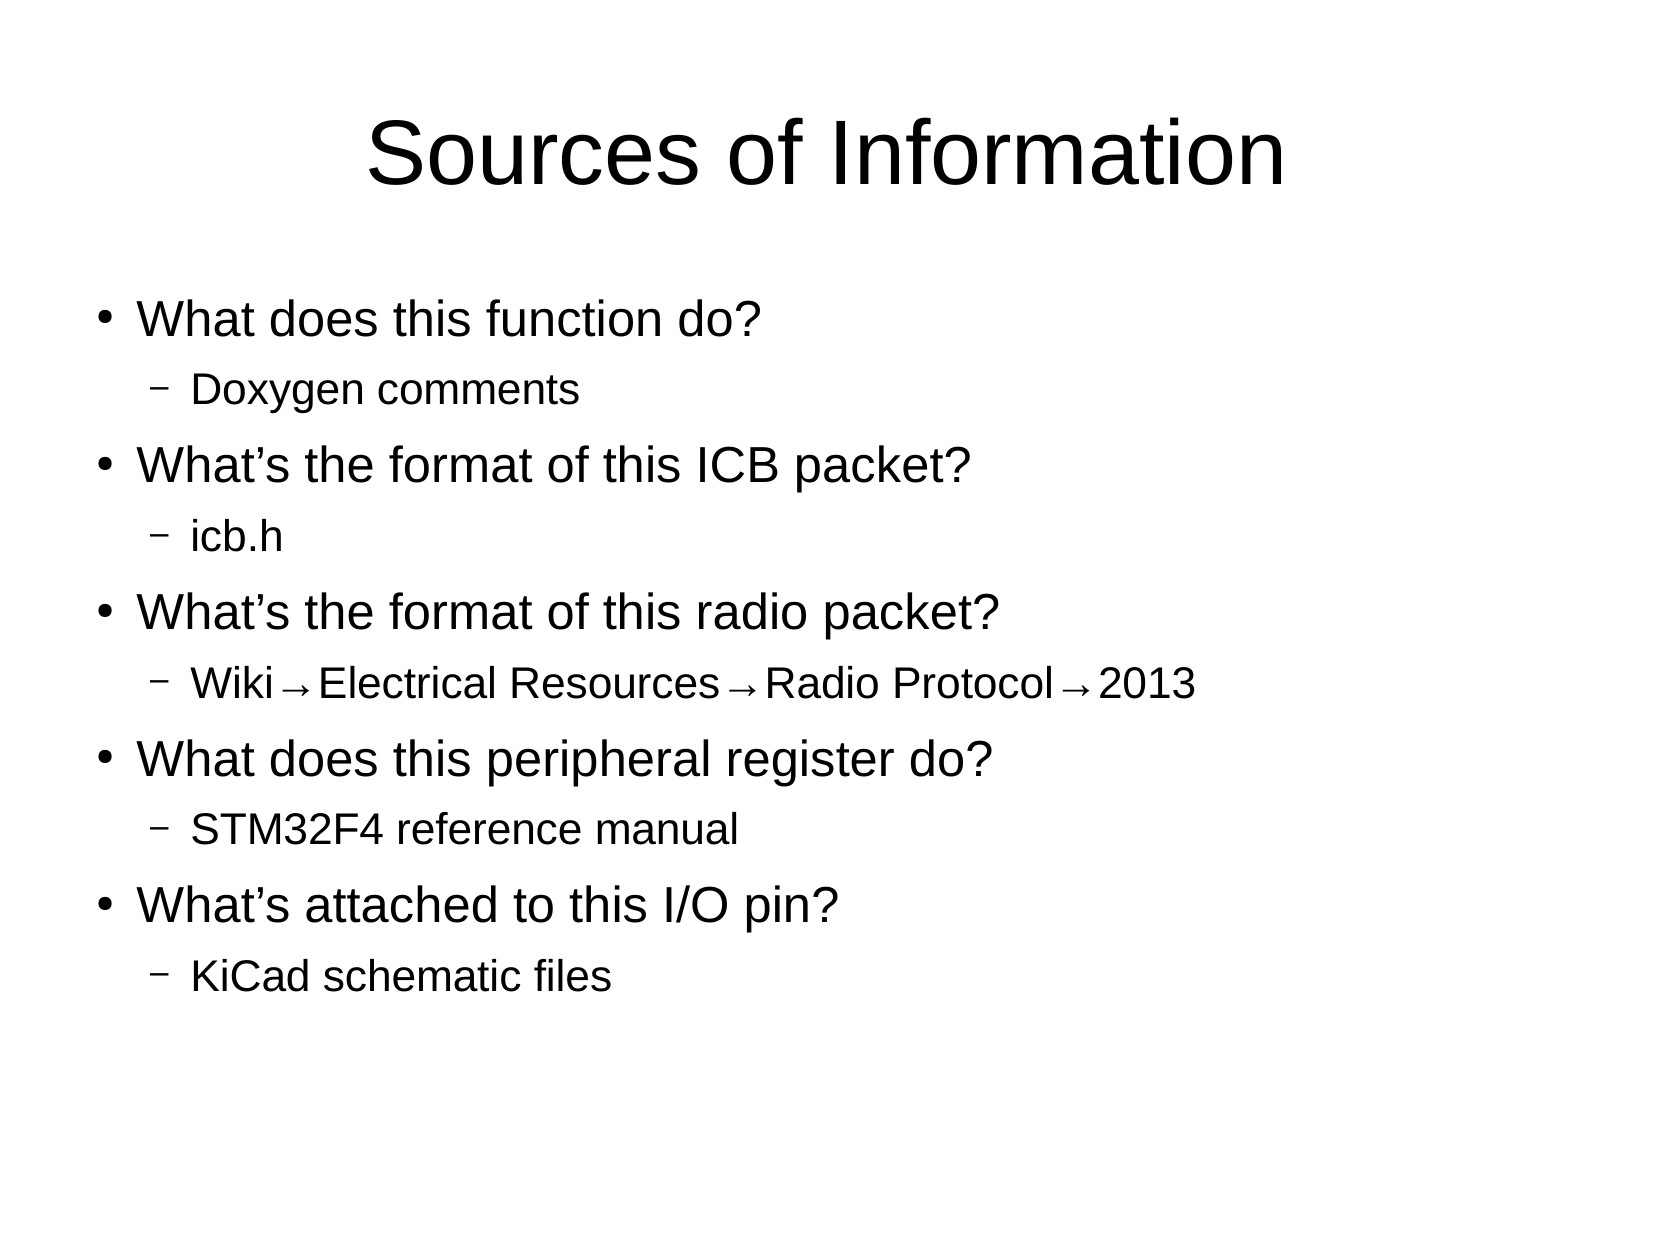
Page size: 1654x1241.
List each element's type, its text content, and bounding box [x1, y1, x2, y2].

list What does this function do? Doxygen comments What’s the format of this ICB packet? icb.h What’s the format of this radio packet? Wiki→Electrical Resources→Radio Protocol→2013 What does this peripheral register do? STM32F4 reference manual What’s attached to this I/O pin? KiCad schematic files [82, 290, 1571, 1010]
title Sources of Information [82, 49, 1571, 257]
